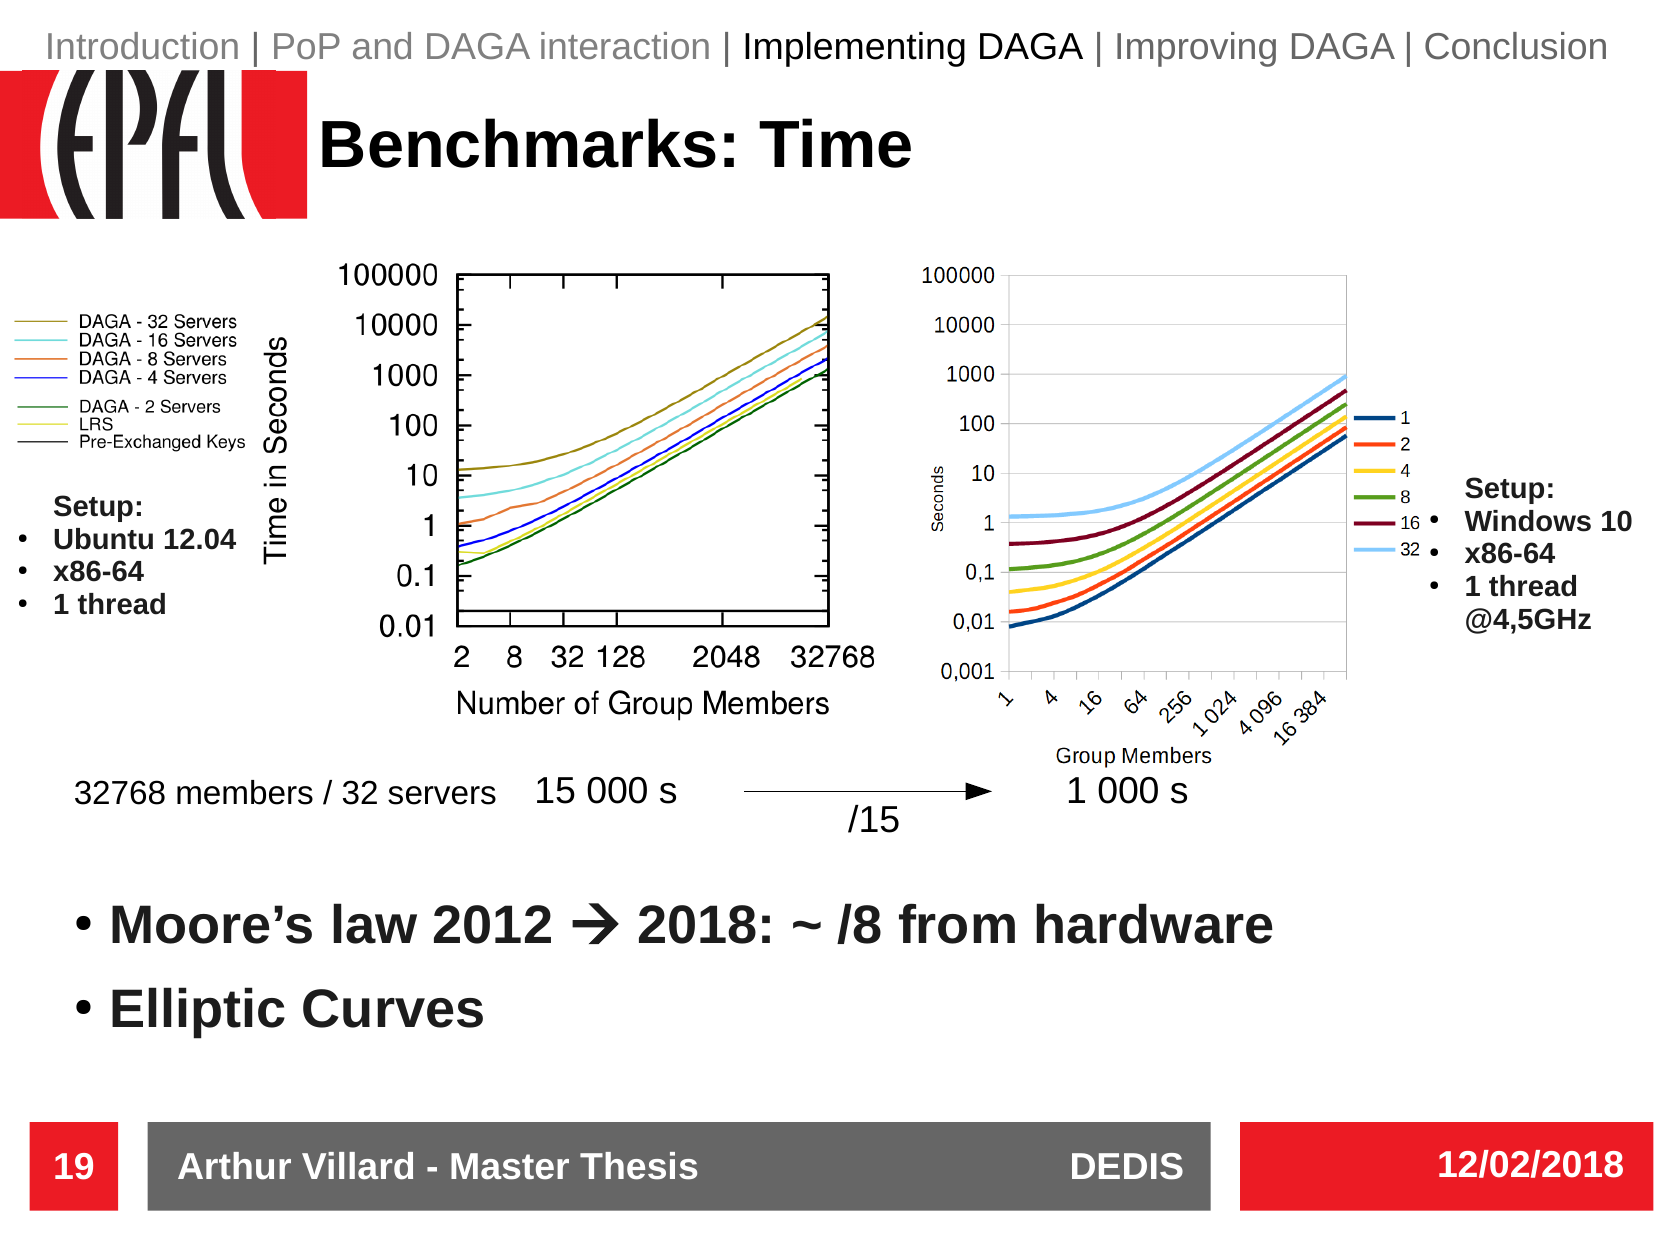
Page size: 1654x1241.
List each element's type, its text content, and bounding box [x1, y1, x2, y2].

list Moore’s law 2012  2018: ~ /8 from hardware Elliptic Curves [73, 868, 1580, 1066]
text_box 32768 members / 32 servers [59, 767, 579, 820]
text_box 1 000 s [1051, 768, 1205, 819]
text_box Introduction | PoP and DAGA interaction | Implementing DAGA | Improving DAGA | Conclusion [0, 15, 1654, 77]
text_box /15 [820, 791, 928, 849]
picture [254, 253, 886, 727]
picture [22, 77, 276, 219]
list Setup: Ubuntu 12.04 x86-64 1 thread [17, 497, 240, 613]
text_box 15 000 s [519, 761, 697, 819]
picture [6, 309, 243, 390]
picture [921, 265, 1420, 768]
title Benchmarks: Time [318, 77, 1565, 219]
list Setup: Windows 10 x86-64 1 thread @4,5GHz [1429, 496, 1639, 612]
picture [11, 396, 249, 455]
